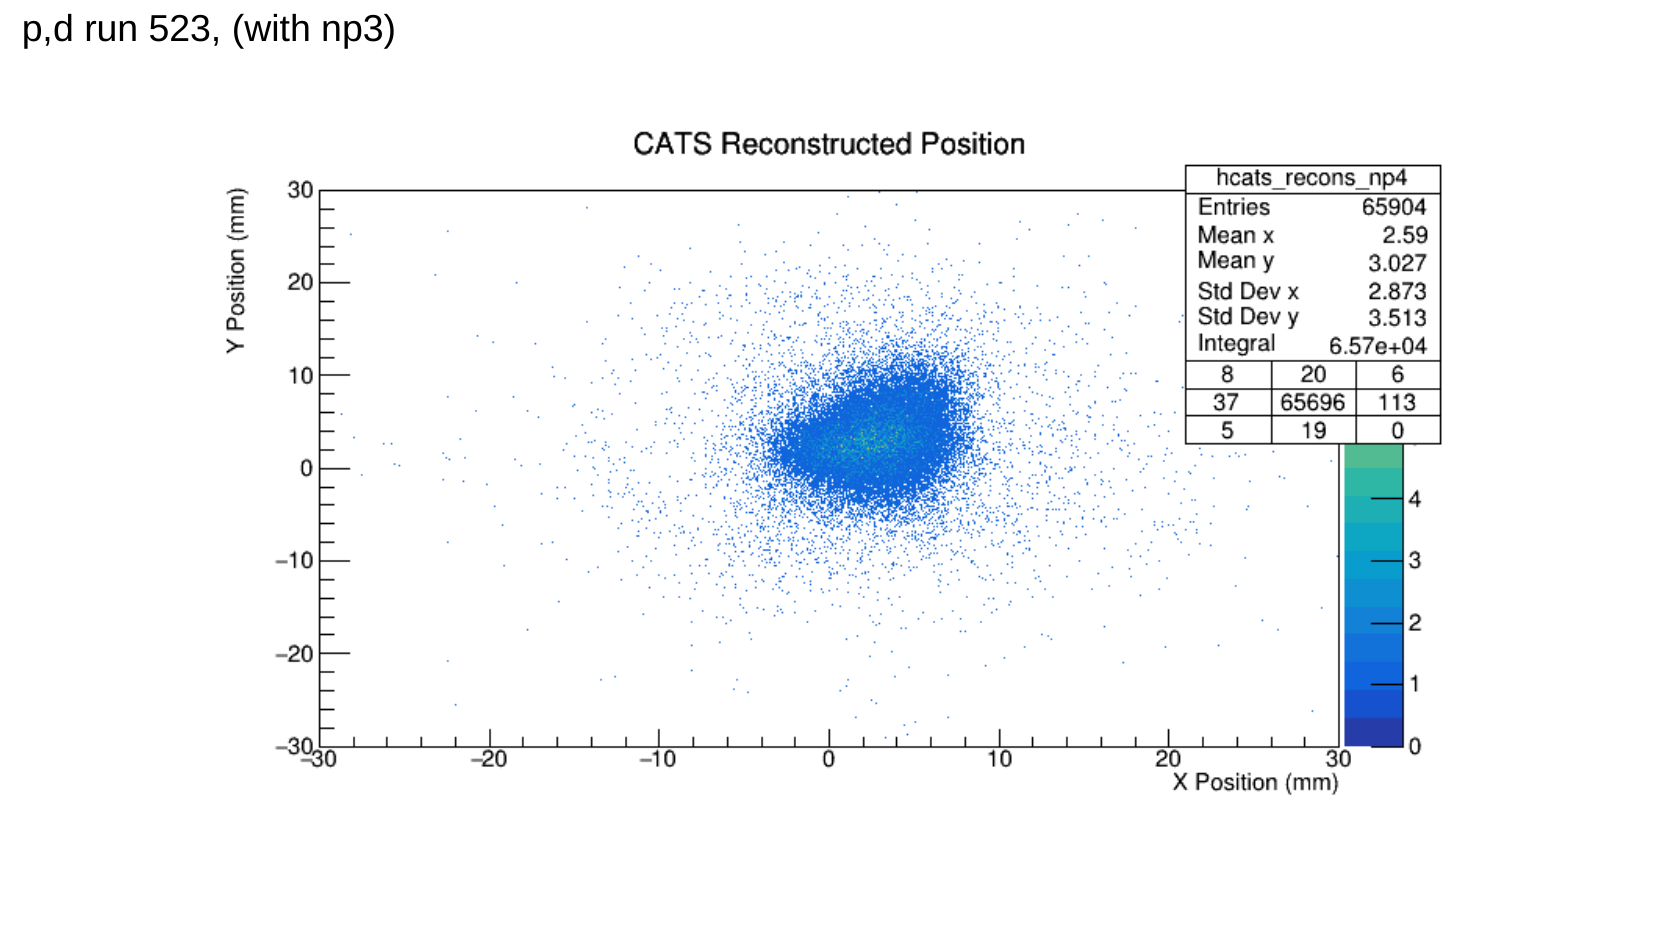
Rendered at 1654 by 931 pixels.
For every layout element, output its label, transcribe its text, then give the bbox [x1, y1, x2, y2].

text_box p,d run 523, (with np3) [7, 0, 495, 141]
picture [205, 115, 1462, 820]
